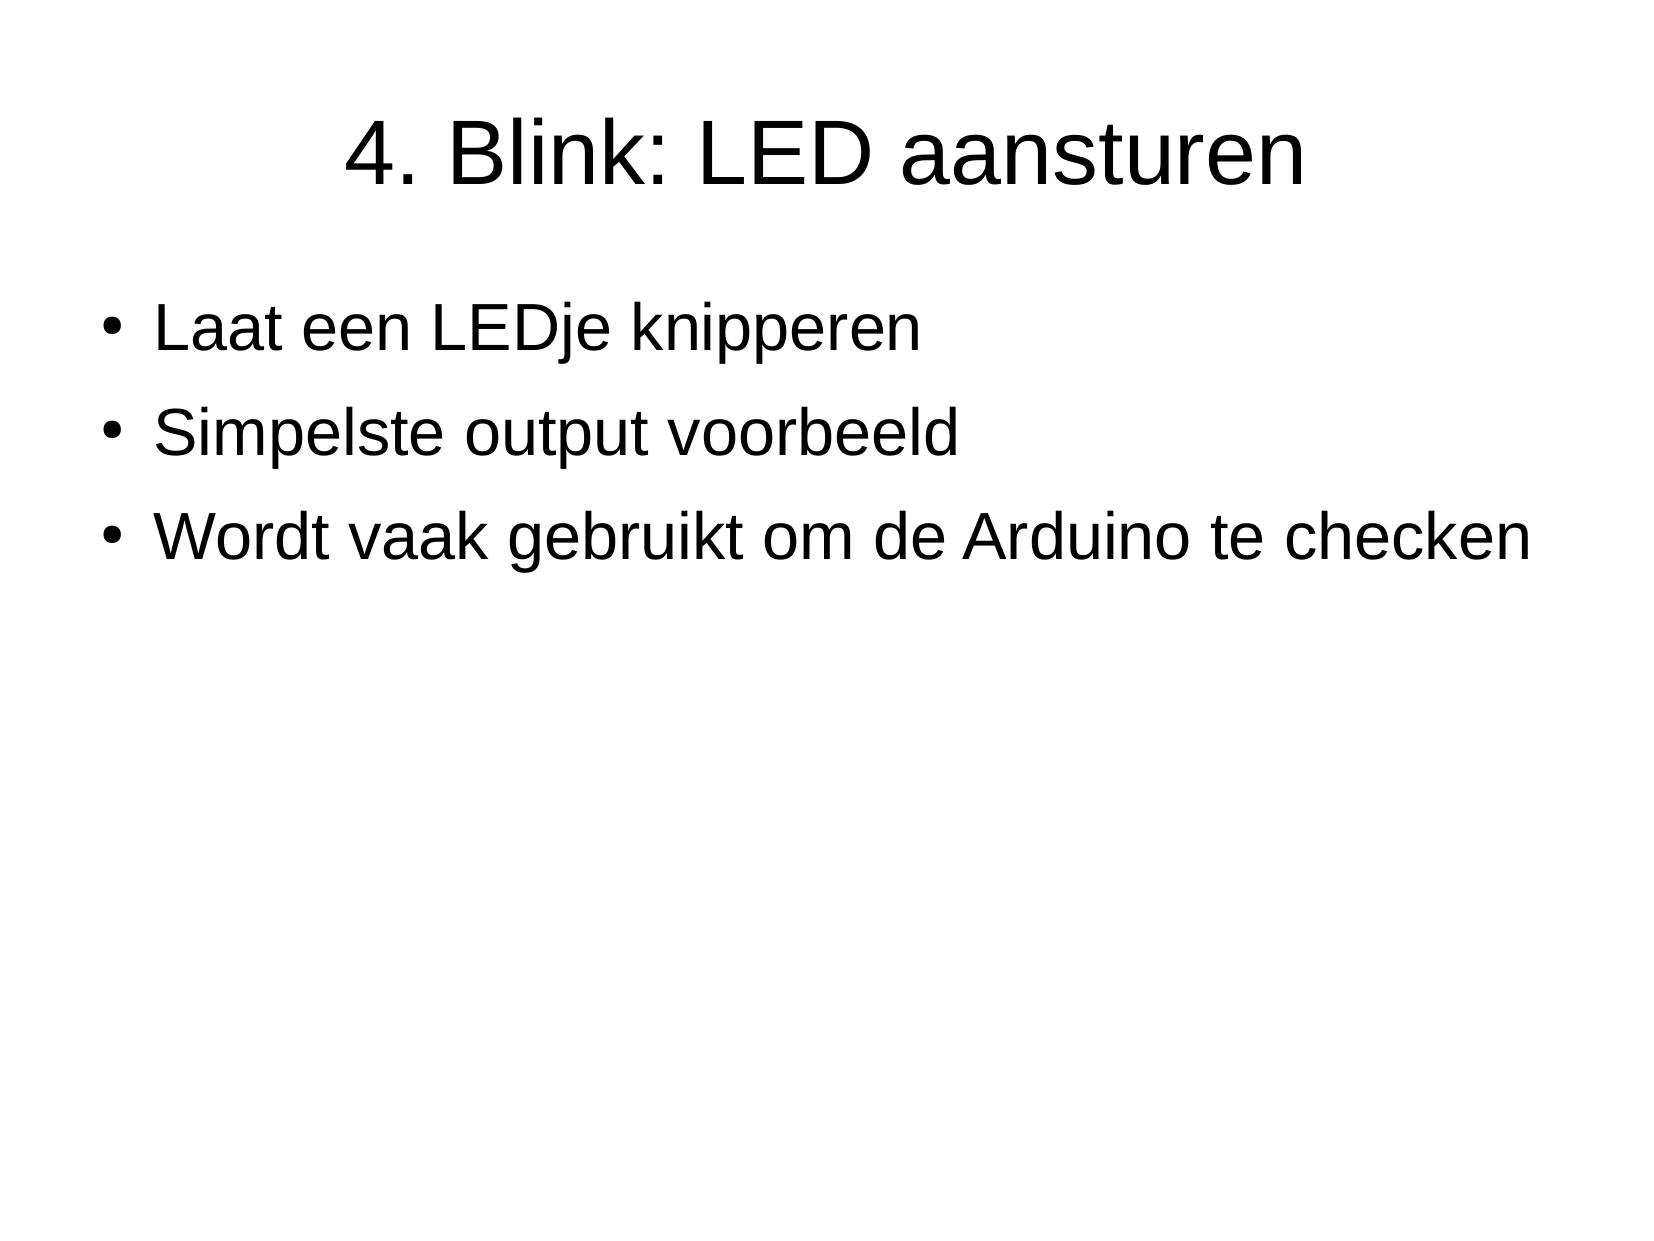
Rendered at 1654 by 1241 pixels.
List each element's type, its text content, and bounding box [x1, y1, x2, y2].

title 4. Blink: LED aansturen [82, 49, 1571, 257]
list Laat een LEDje knipperen Simpelste output voorbeeld Wordt vaak gebruikt om de Arduino te checken [82, 290, 1571, 1010]
